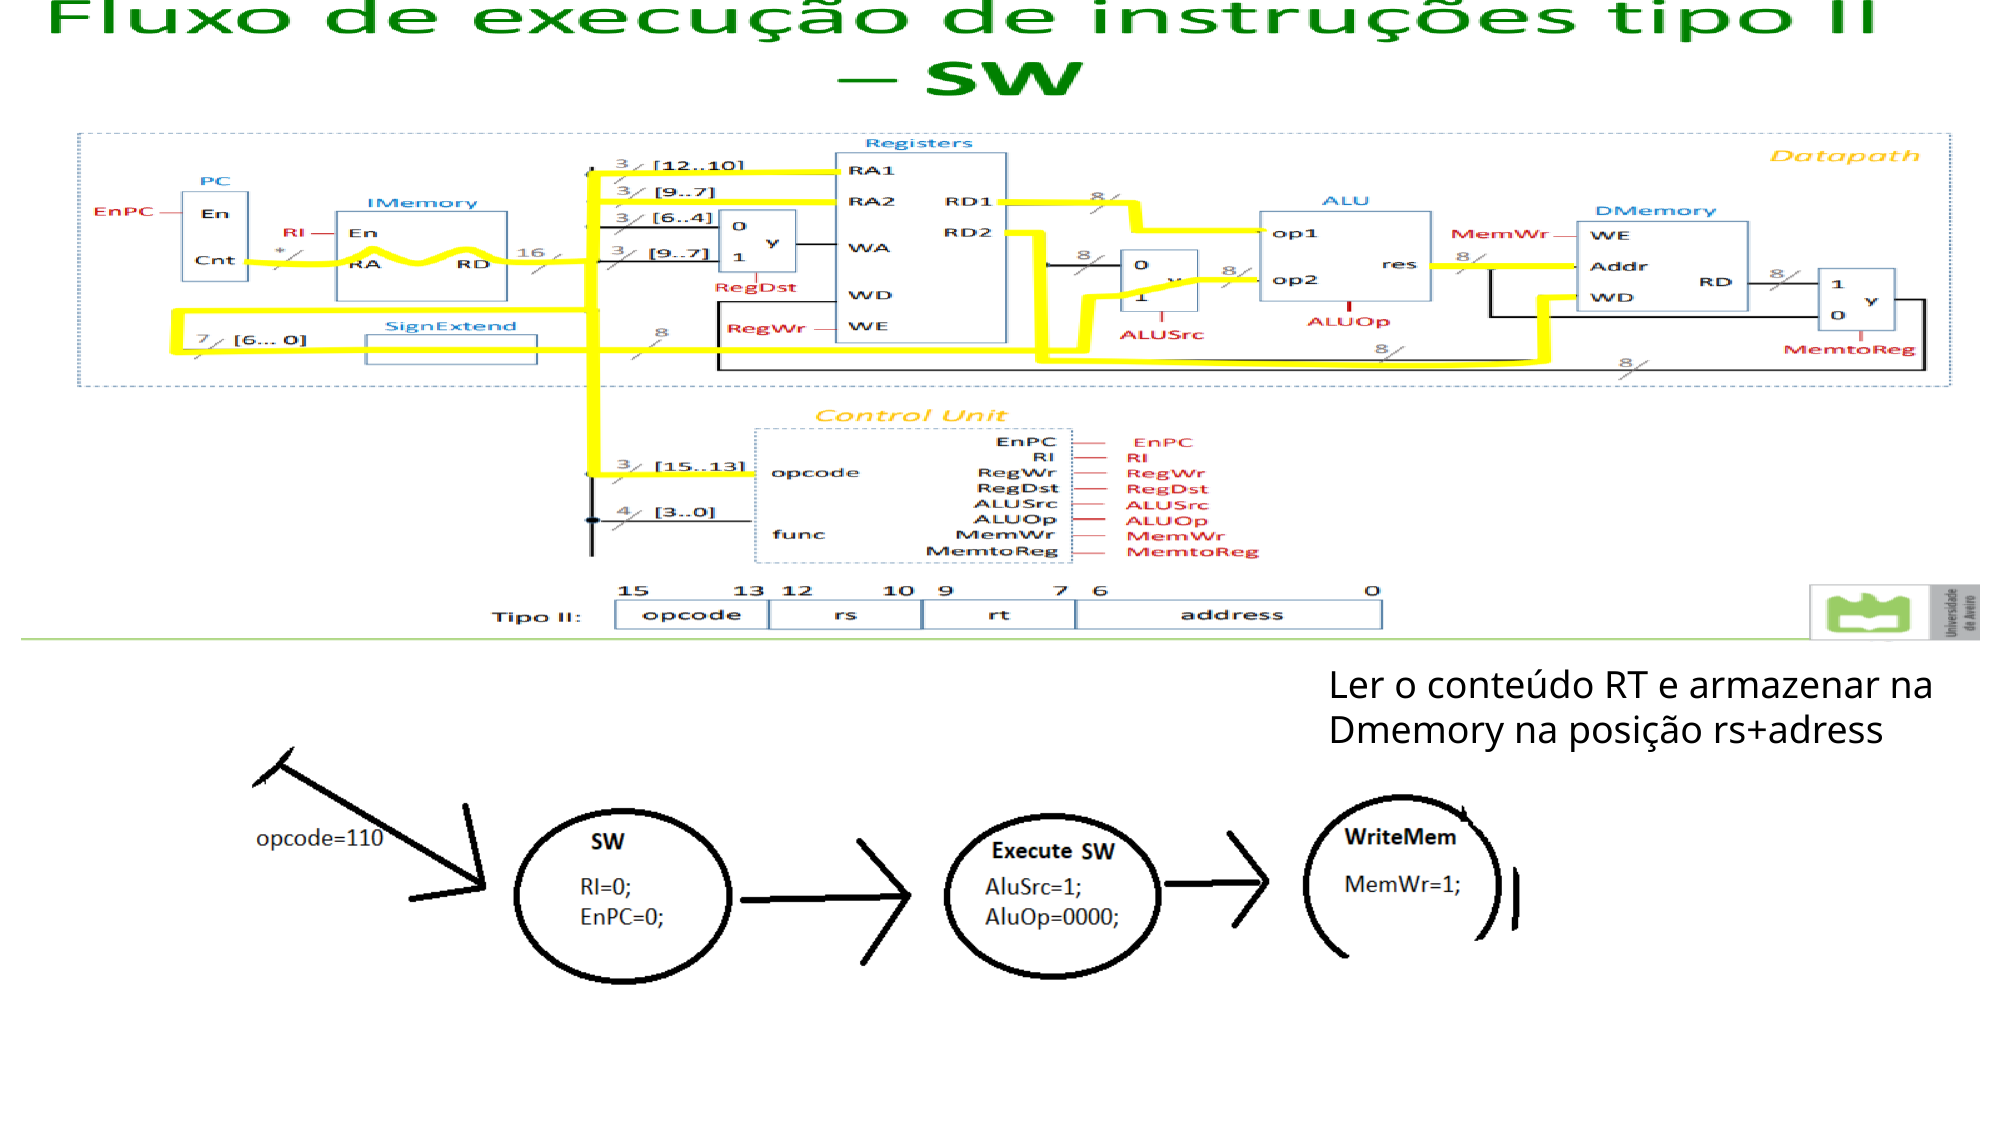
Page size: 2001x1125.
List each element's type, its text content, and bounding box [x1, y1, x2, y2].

text_box Ler o conteúdo RT e armazenar na Dmemory na posição rs+adress [1313, 653, 1979, 760]
picture [21, 0, 1980, 642]
picture [251, 743, 1527, 1050]
